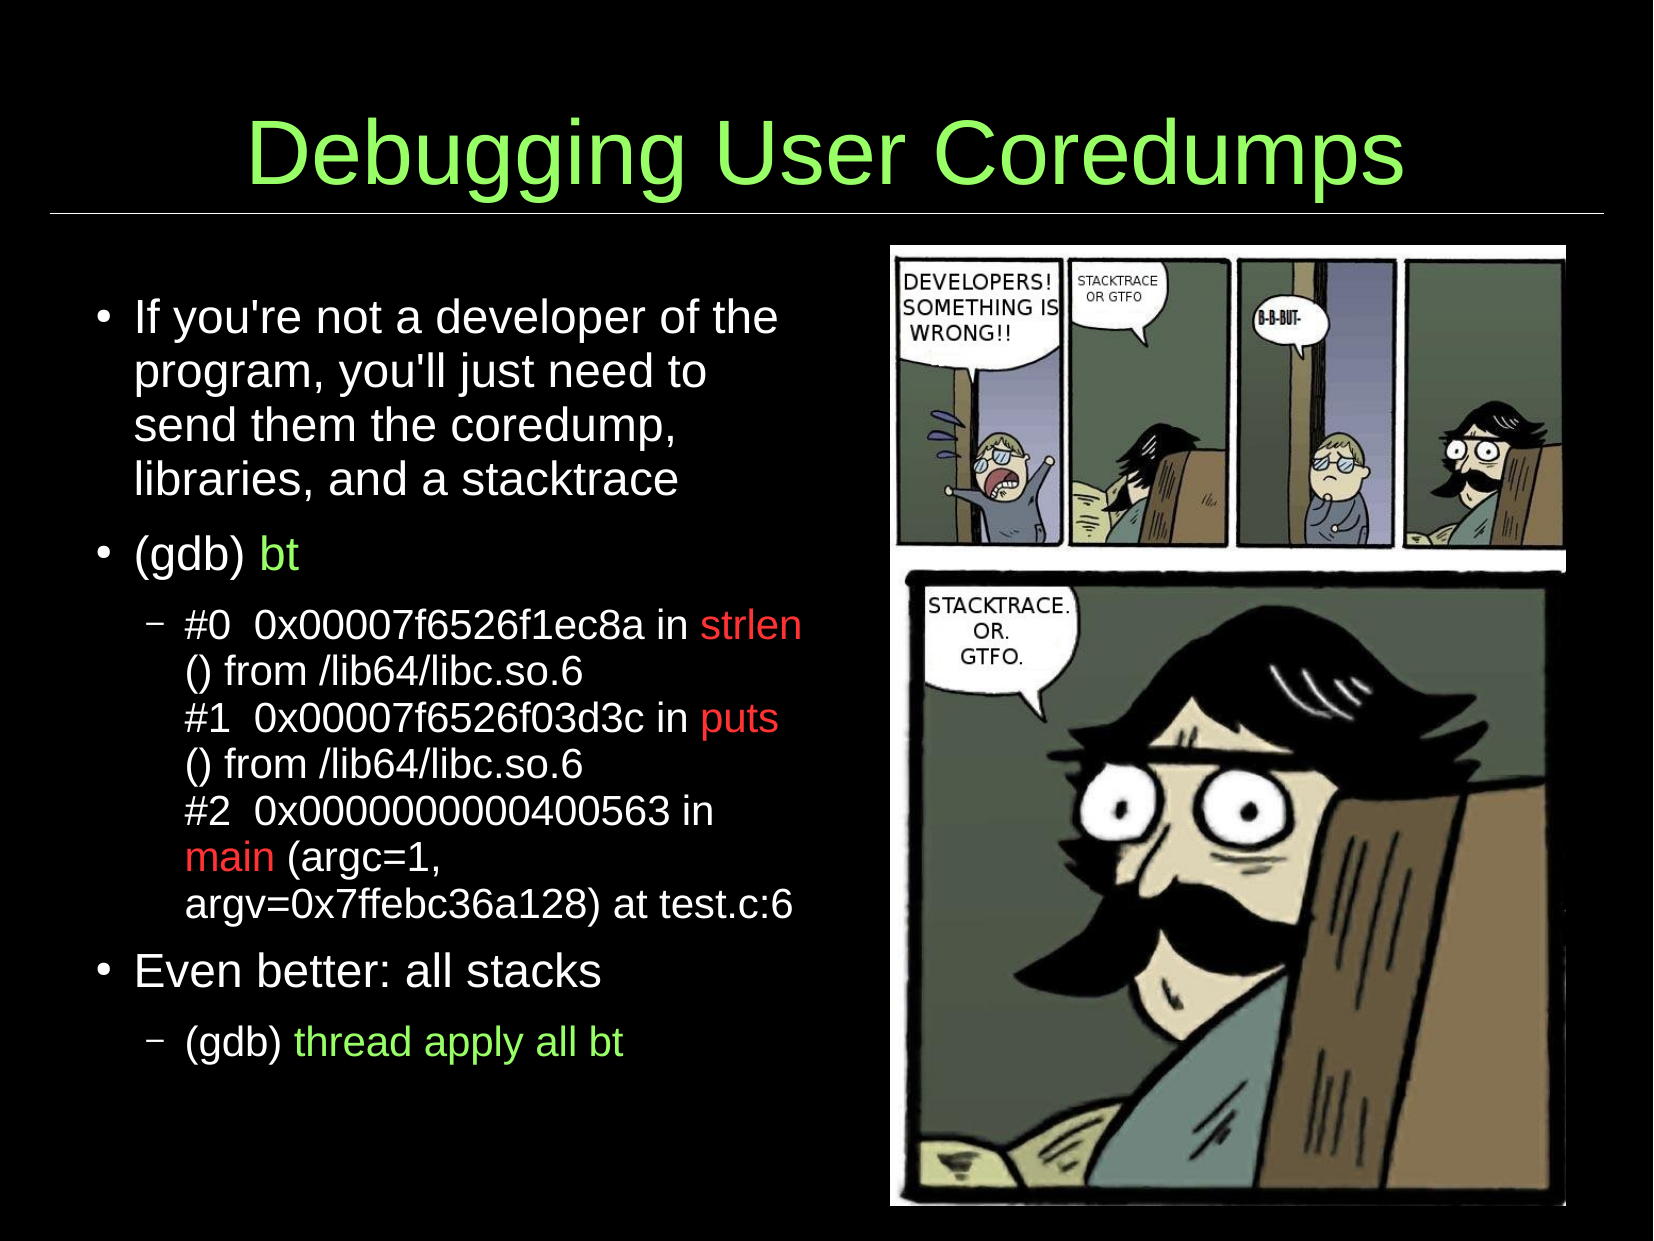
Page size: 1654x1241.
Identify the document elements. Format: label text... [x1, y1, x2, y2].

title Debugging User Coredumps [82, 49, 1571, 257]
list If you're not a developer of the program, you'll just need to send them the coredump, libraries, and a stacktrace (gdb) bt #0 0x00007f6526f1ec8a in strlen () from /lib64/libc.so.6 #1 0x00007f6526f03d3c in puts () from /lib64/libc.so.6 #2 0x0000000000400563 in main (argc=1, argv=0x7ffebc36a128) at test.c:6 Even better: all stacks (gdb) thread apply all bt [82, 290, 809, 1111]
picture [890, 245, 1566, 1206]
